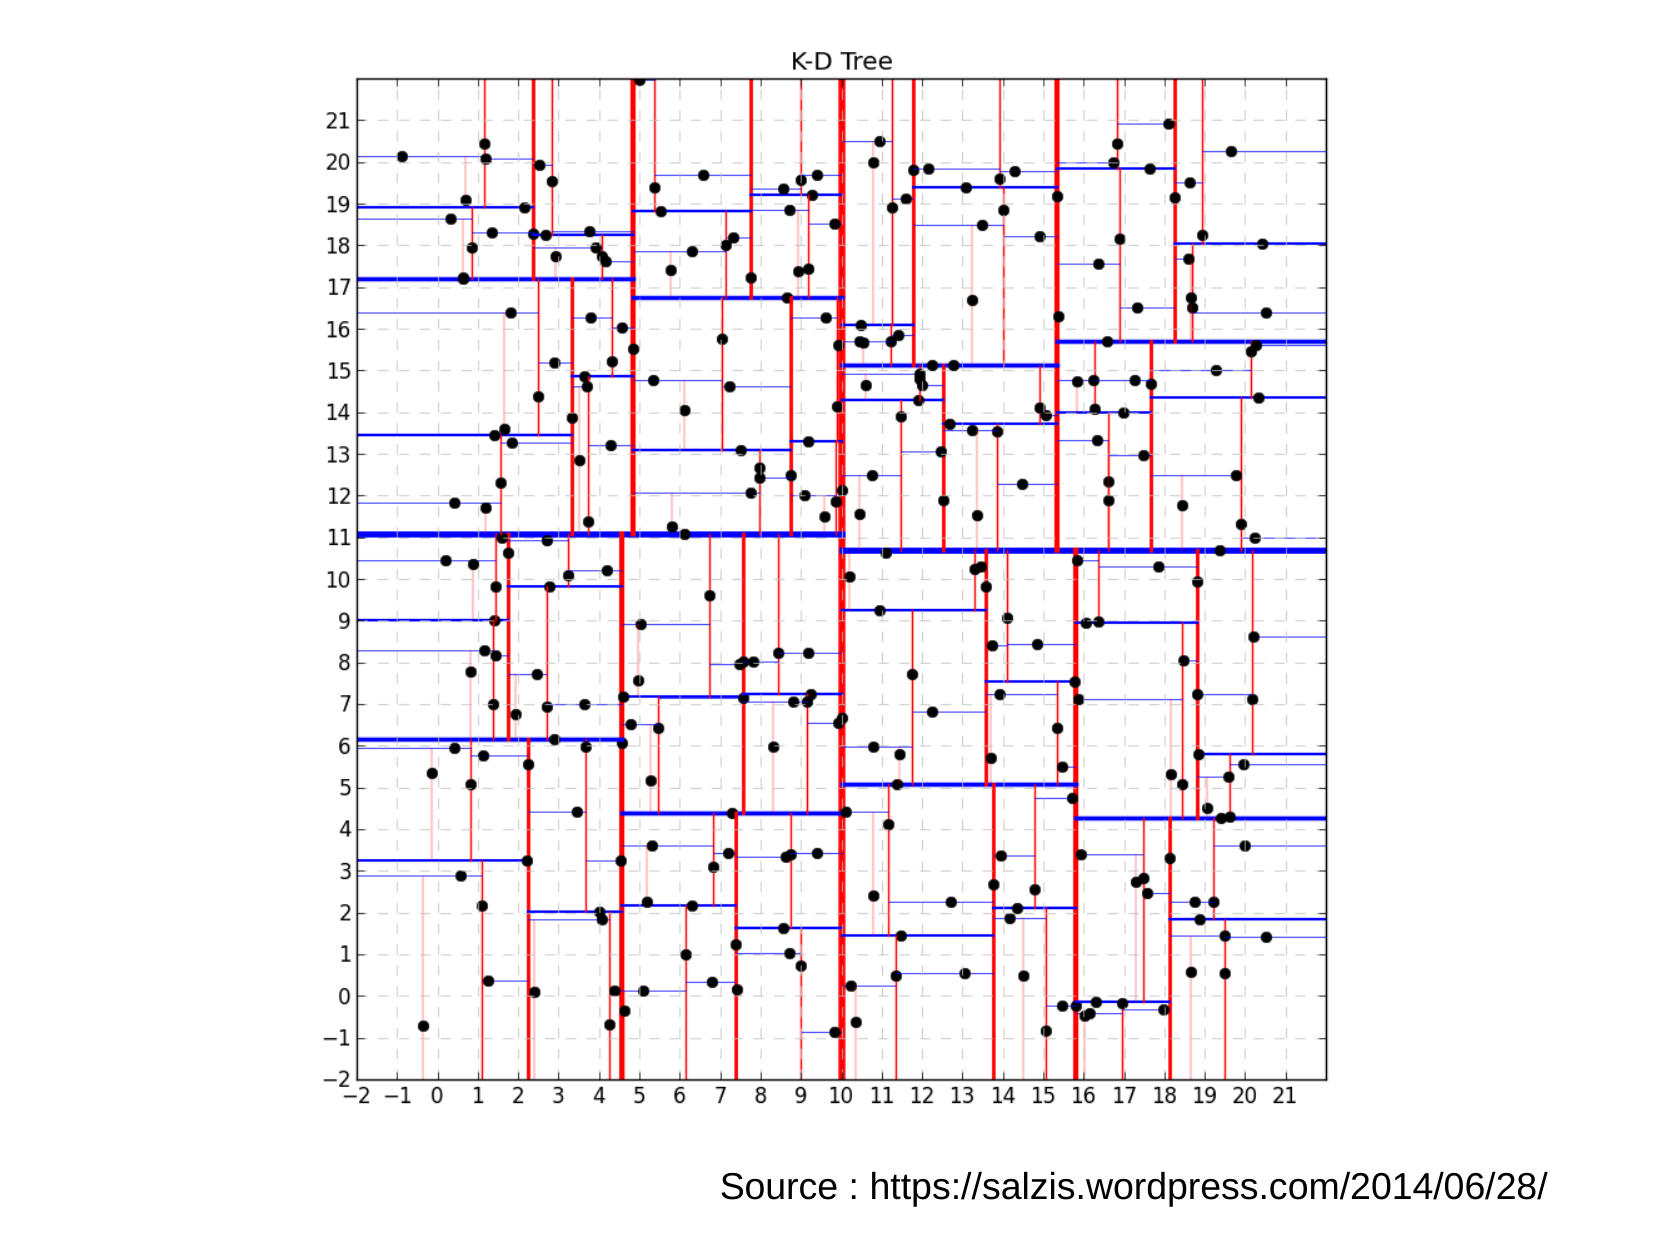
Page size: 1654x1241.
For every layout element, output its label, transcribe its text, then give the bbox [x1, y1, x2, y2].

text_box Source : https://salzis.wordpress.com/2014/06/28/ [705, 1158, 1591, 1241]
picture [308, 41, 1346, 1117]
